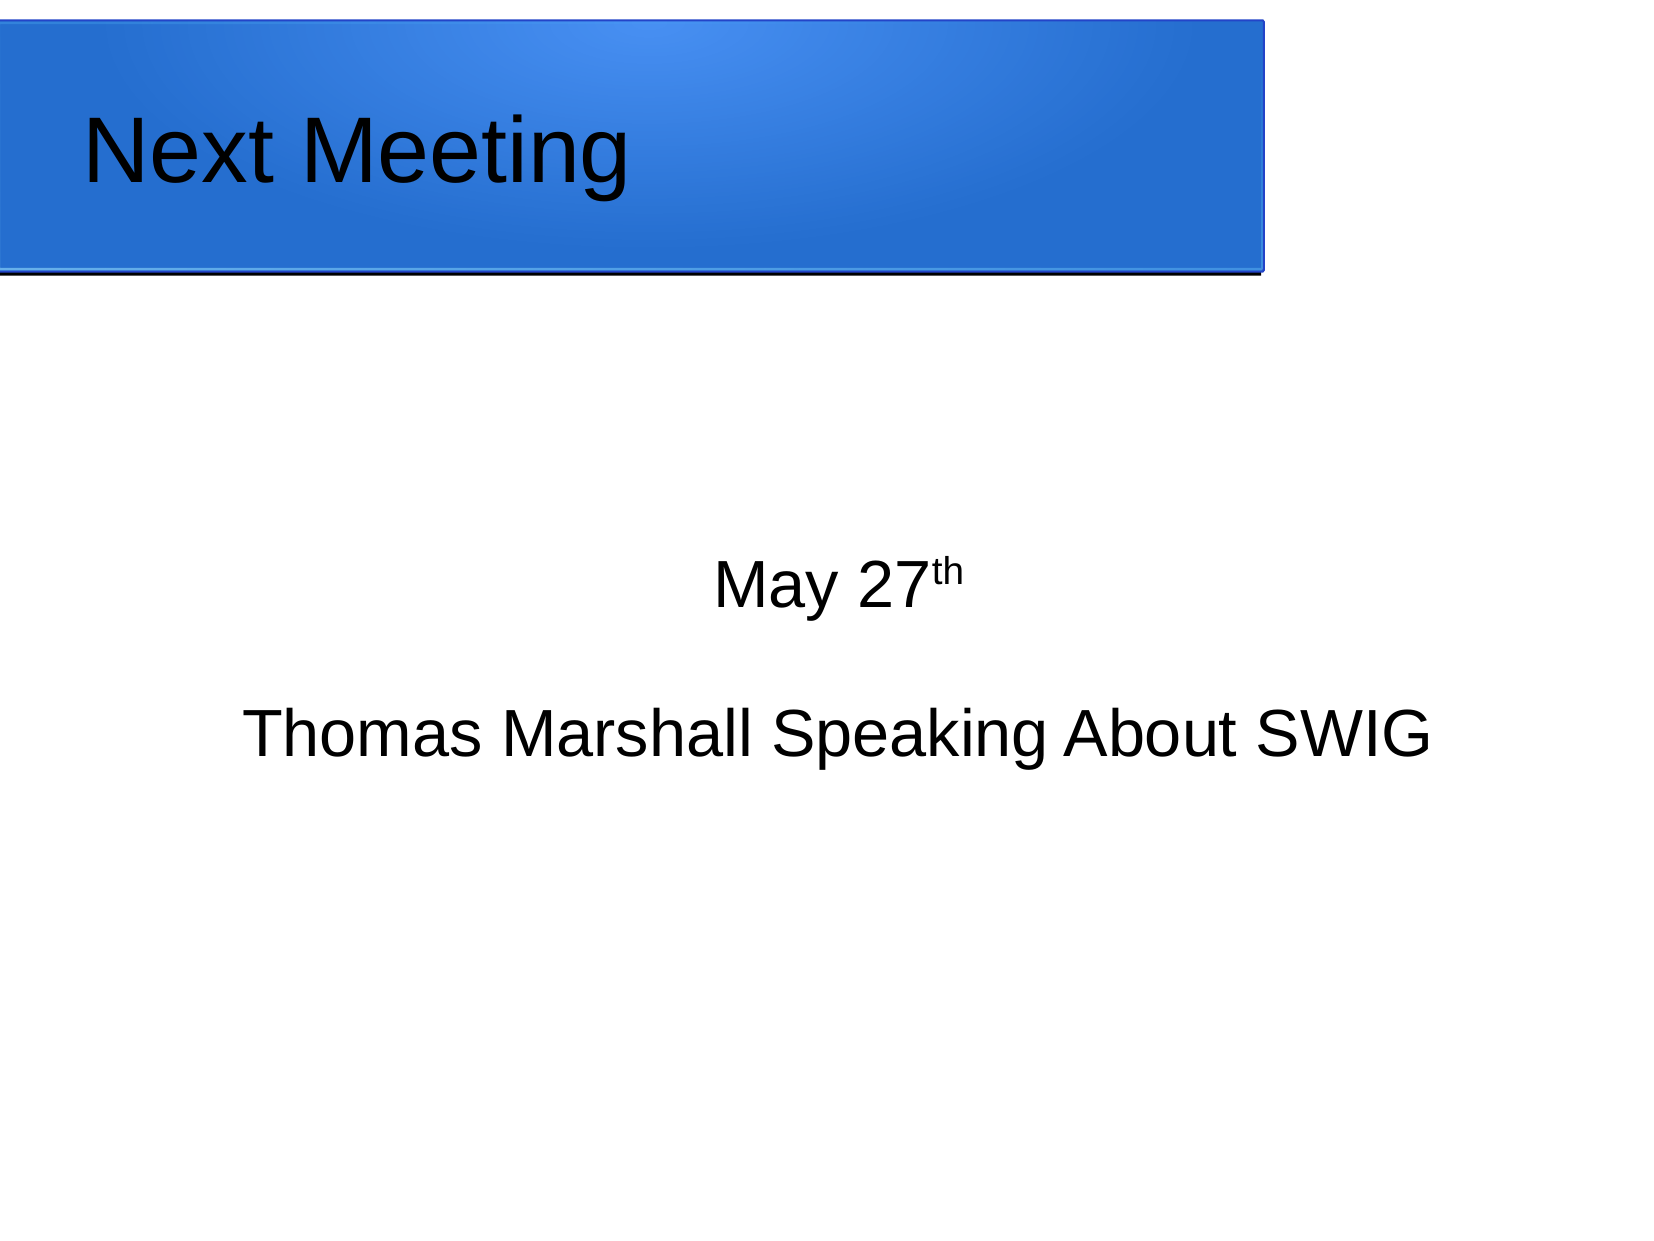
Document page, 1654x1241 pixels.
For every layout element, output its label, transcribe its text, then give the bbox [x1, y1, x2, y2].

title Next Meeting [82, 47, 1235, 252]
subtitle May 27th Thomas Marshall Speaking About SWIG [82, 299, 1571, 1019]
